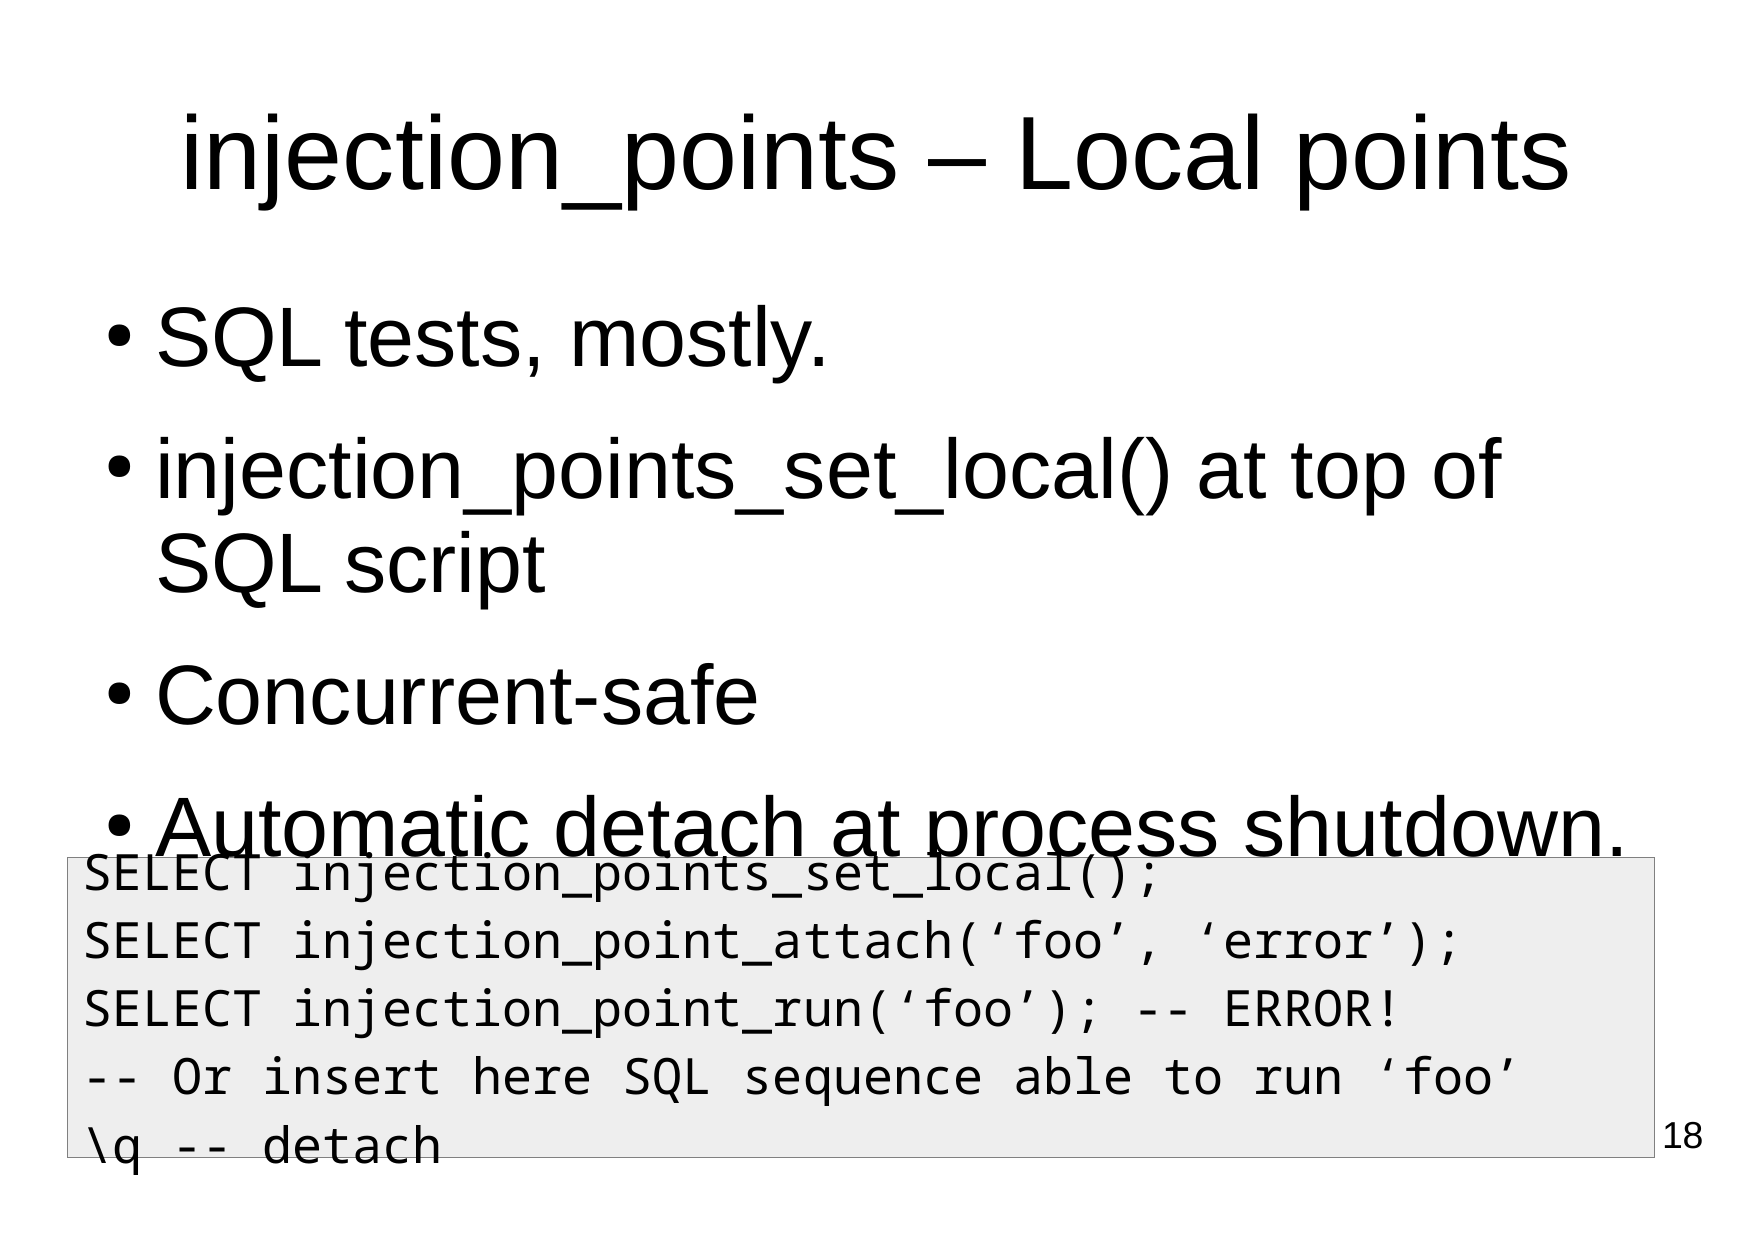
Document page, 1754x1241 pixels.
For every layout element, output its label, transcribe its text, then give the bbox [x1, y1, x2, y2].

list SQL tests, mostly. injection_points_set_local() at top of SQL script Concurrent-safe Automatic detach at process shutdown. [87, 290, 1667, 886]
text_box SELECT injection_points_set_local(); SELECT injection_point_attach(‘foo’, ‘error’); SELECT injection_point_run(‘foo’); -- ERROR! -- Or insert here SQL sequence able to run ‘foo’ \q -- detach [67, 857, 1655, 1158]
title injection_points – Local points [87, 0, 1667, 290]
text_box <number> [1447, 1106, 1719, 1201]
